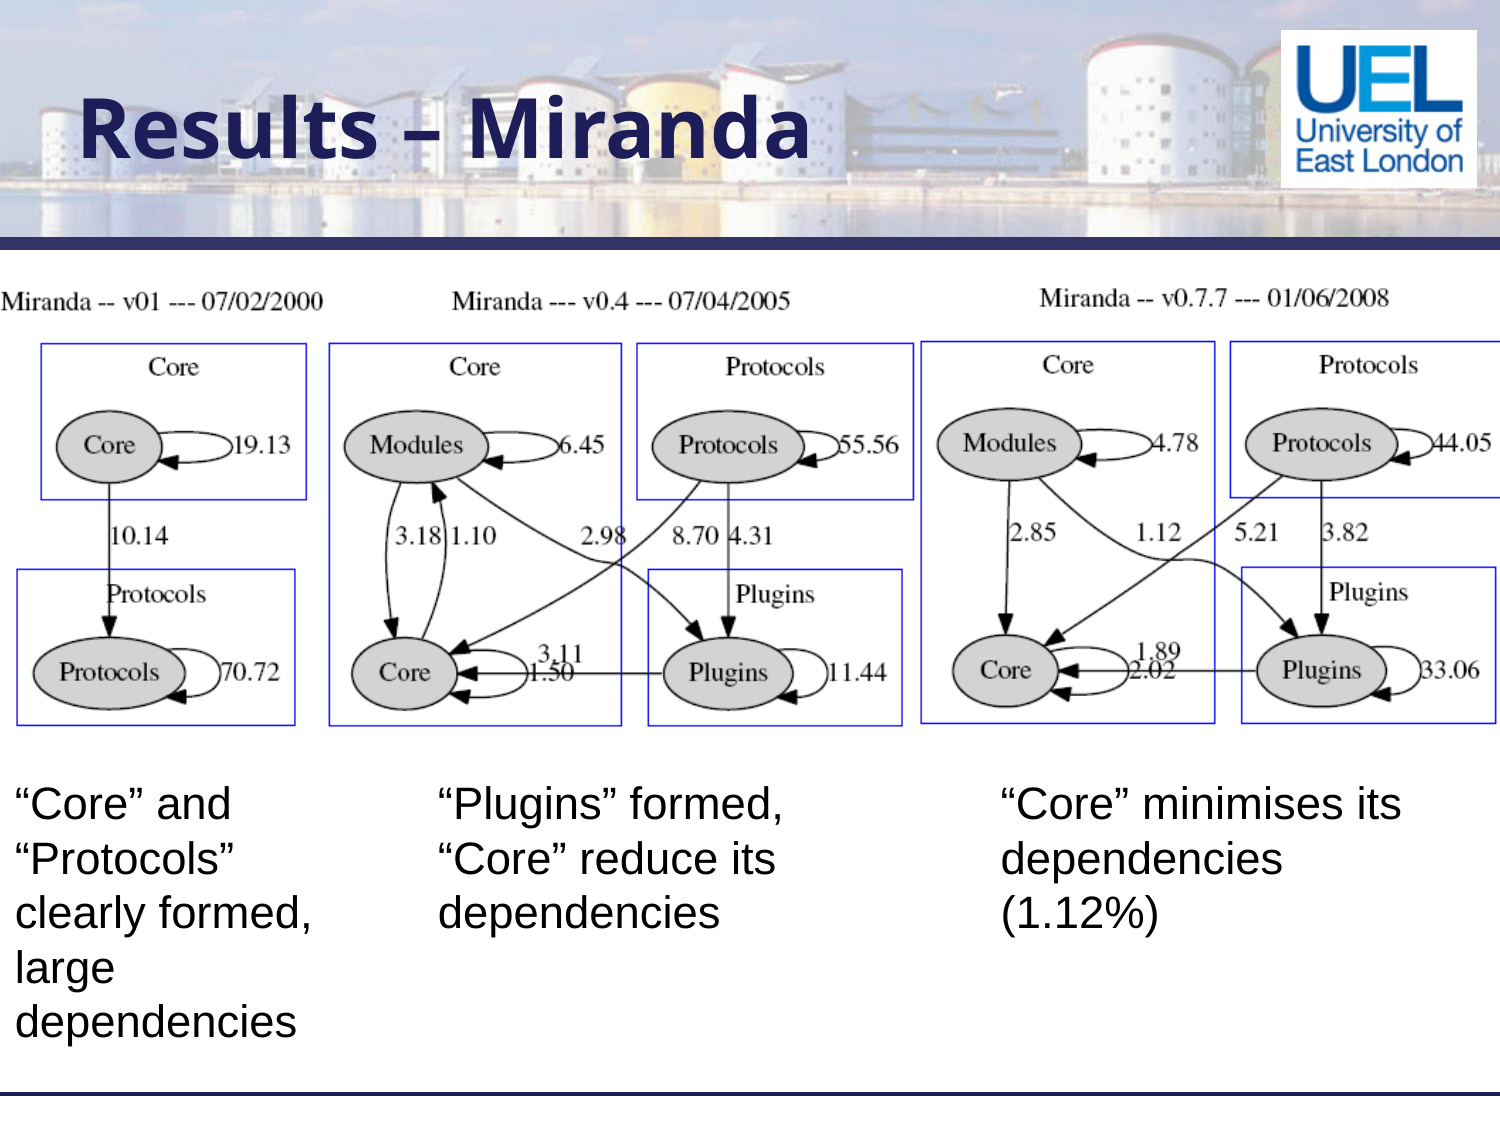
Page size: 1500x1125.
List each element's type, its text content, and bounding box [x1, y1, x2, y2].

picture [1, 280, 1500, 733]
text_box “Plugins” formed, “Core” reduce its dependencies [423, 767, 858, 983]
title Results – Miranda [76, 17, 1247, 234]
picture [0, 0, 1500, 237]
text_box “Core” minimises its dependencies (1.12%) [985, 767, 1420, 982]
text_box “Core” and “Protocols” clearly formed, large dependencies [0, 767, 349, 1034]
